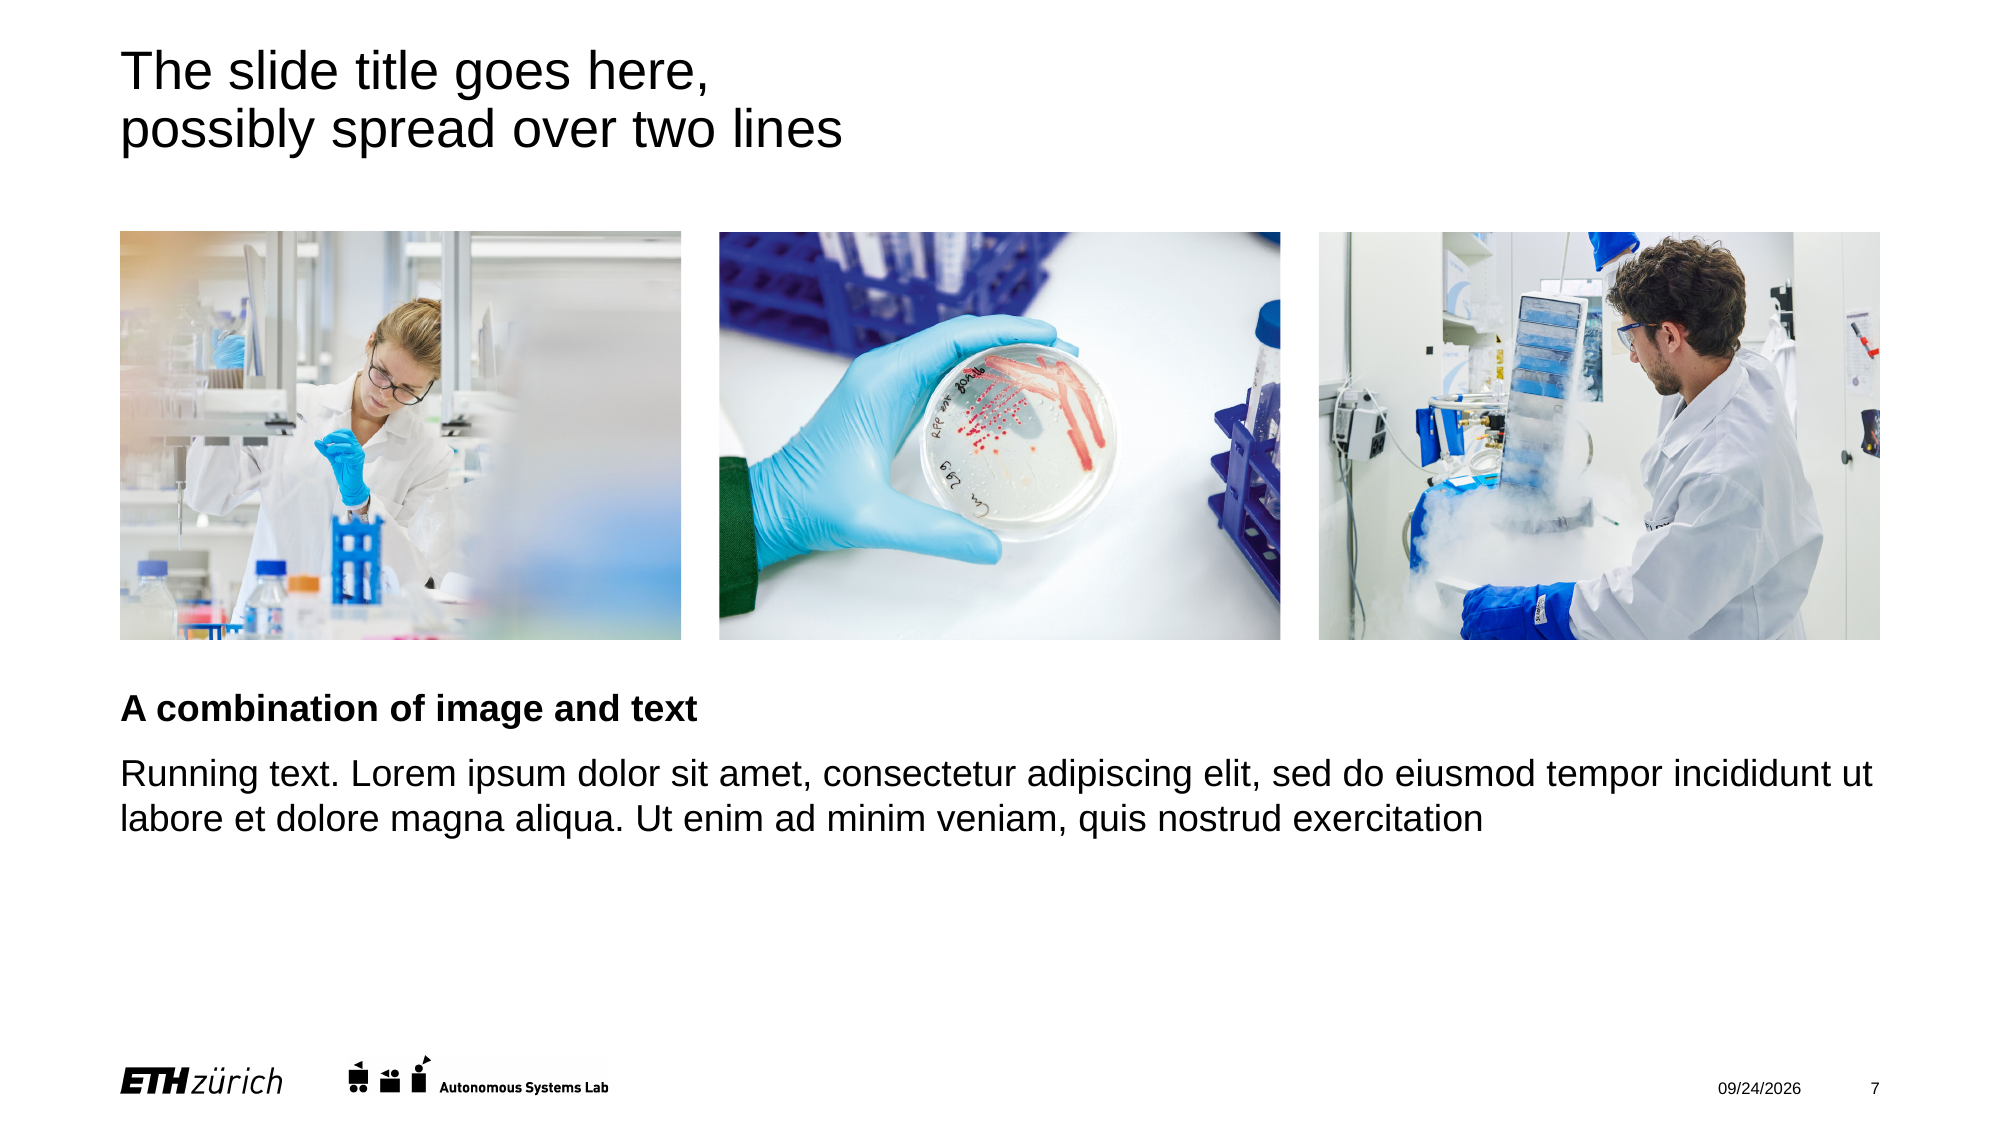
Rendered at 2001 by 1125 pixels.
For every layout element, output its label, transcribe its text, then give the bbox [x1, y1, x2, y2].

picture [120, 1067, 282, 1094]
title The slide title goes here, possibly spread over two lines [120, 42, 1880, 191]
picture [719, 232, 1281, 640]
slide_number 01/04/2021 [1718, 1069, 1819, 1106]
list A combination of image and text Running text. Lorem ipsum dolor sit amet, consectetur adipiscing elit, sed do eiusmod tempor incididunt ut labore et dolore magna aliqua. Ut enim ad minim veniam, quis nostrud exercitation [120, 683, 1880, 1032]
picture [1318, 232, 1880, 640]
slide_number <number> [1827, 1069, 1880, 1106]
picture [120, 231, 682, 640]
